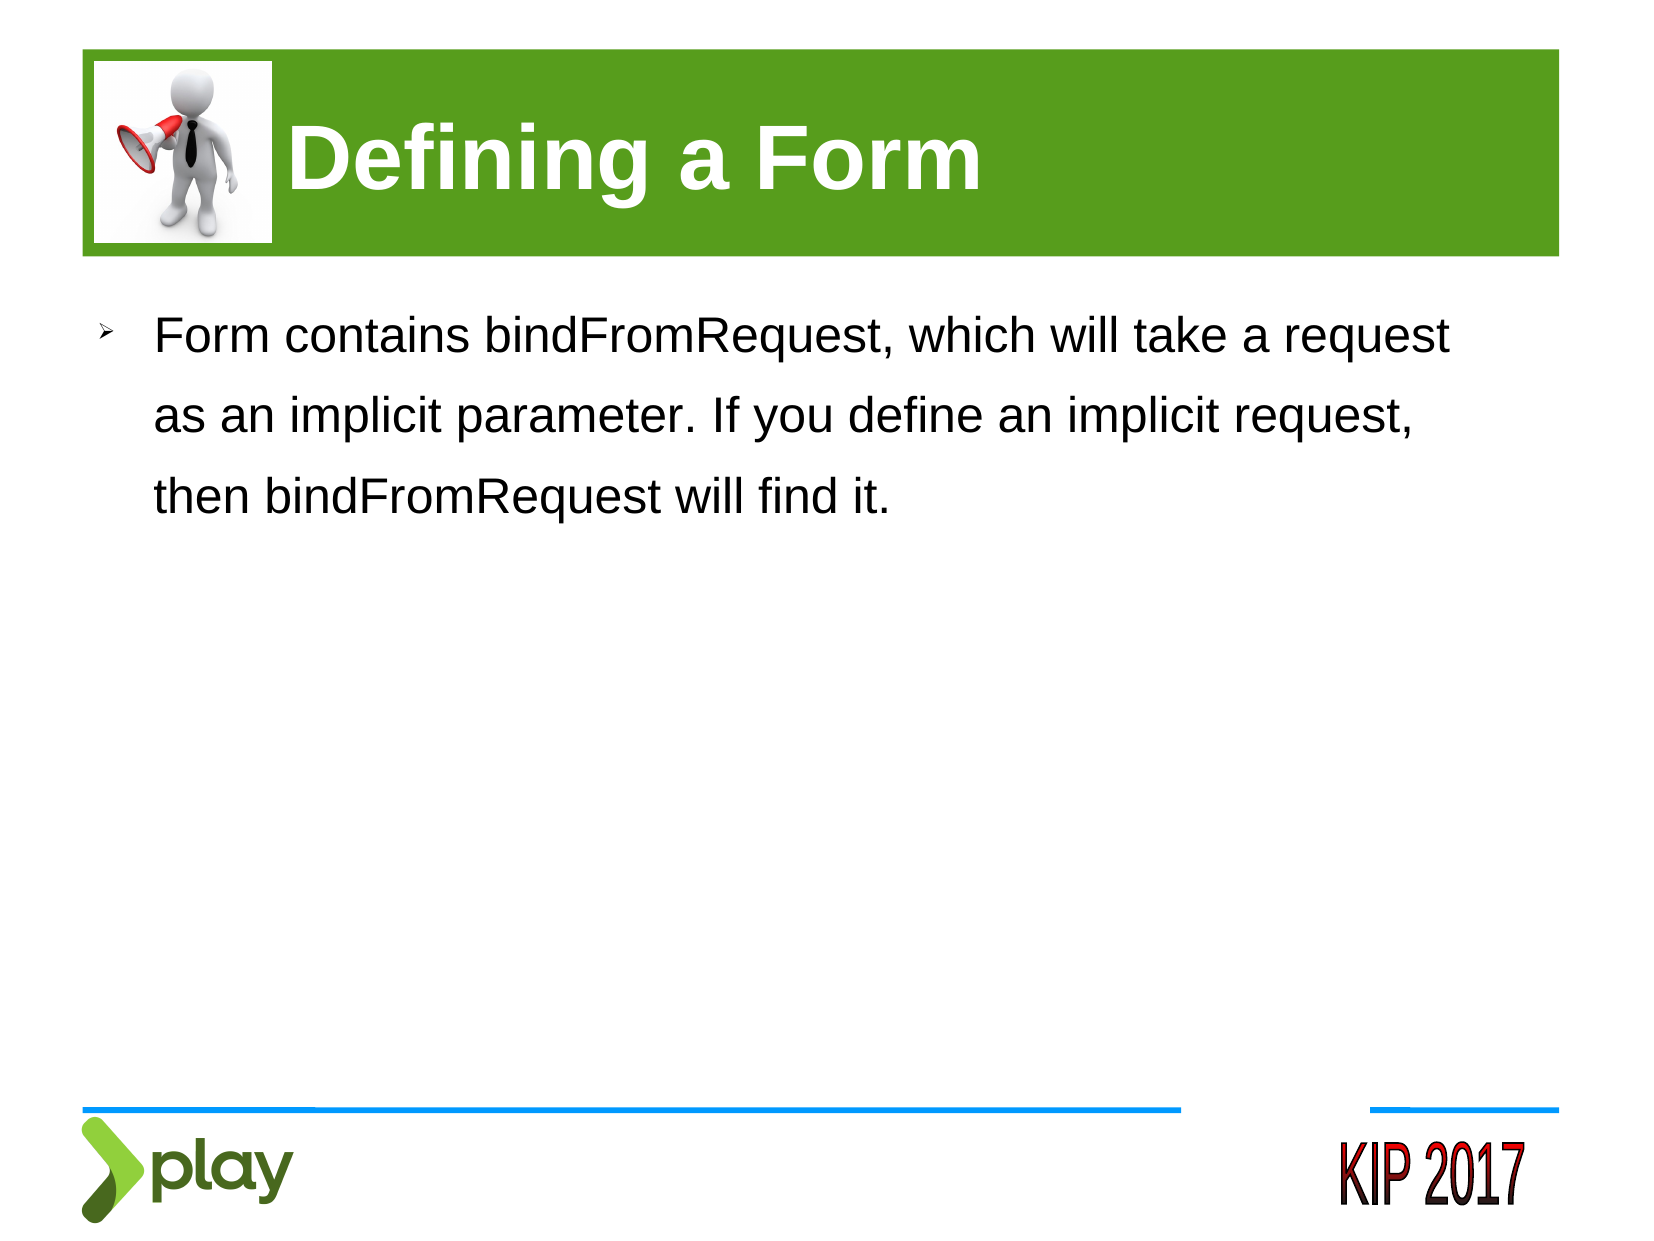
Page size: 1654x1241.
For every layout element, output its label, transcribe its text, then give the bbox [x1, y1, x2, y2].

picture [94, 61, 272, 243]
text_box Form contains bindFromRequest, which will take a request as an implicit parameter. If you define an implicit request, then bindFromRequest will find it. [82, 299, 1560, 1069]
title Defining a Form [82, 49, 1560, 257]
picture [68, 1111, 302, 1229]
